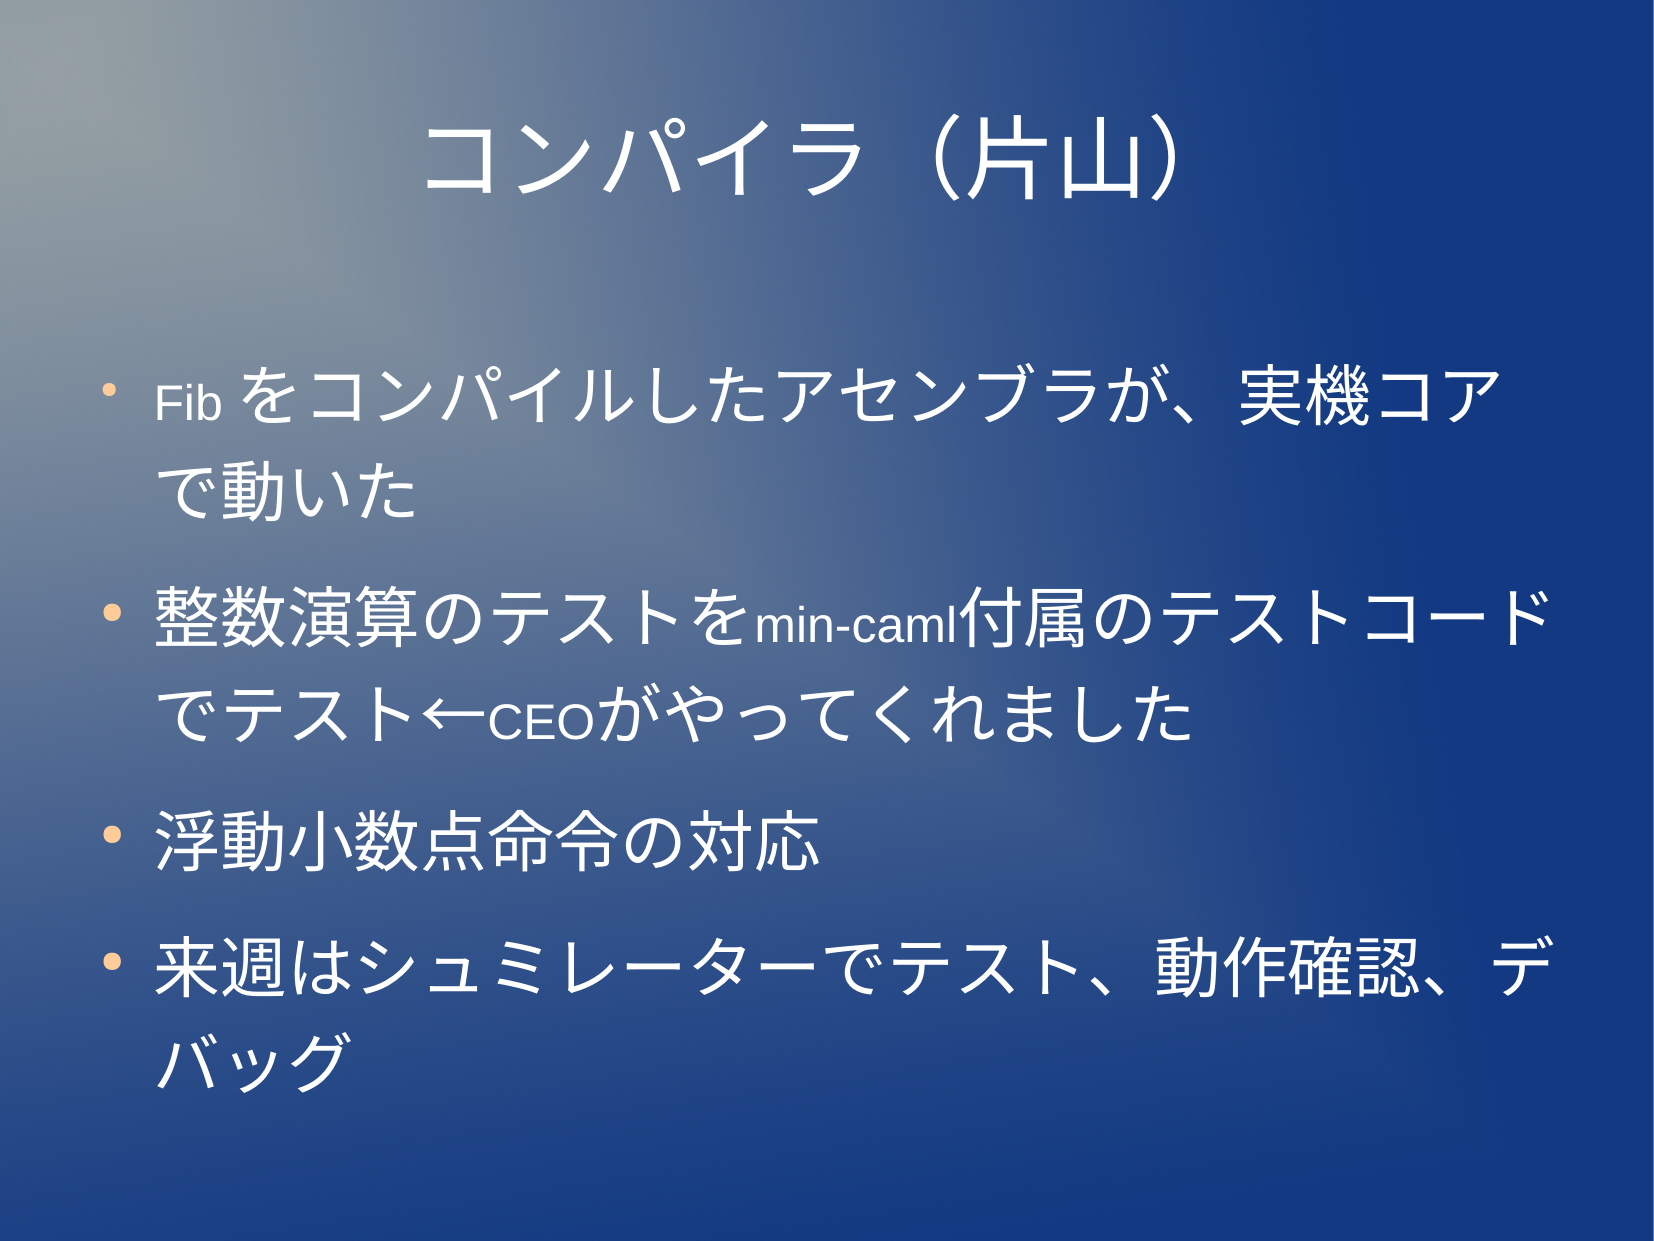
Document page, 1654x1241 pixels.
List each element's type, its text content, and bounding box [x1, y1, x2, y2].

title コンパイラ（片山） [82, 49, 1571, 257]
list Fib をコンパイルしたアセンブラが、実機コアで動いた 整数演算のテストをmin-caml付属のテストコードでテスト←CEOがやってくれました 浮動小数点命令の対応 来週はシュミレーターでテスト、動作確認、デバッグ [82, 342, 1571, 1010]
picture [0, 0, 1654, 1241]
